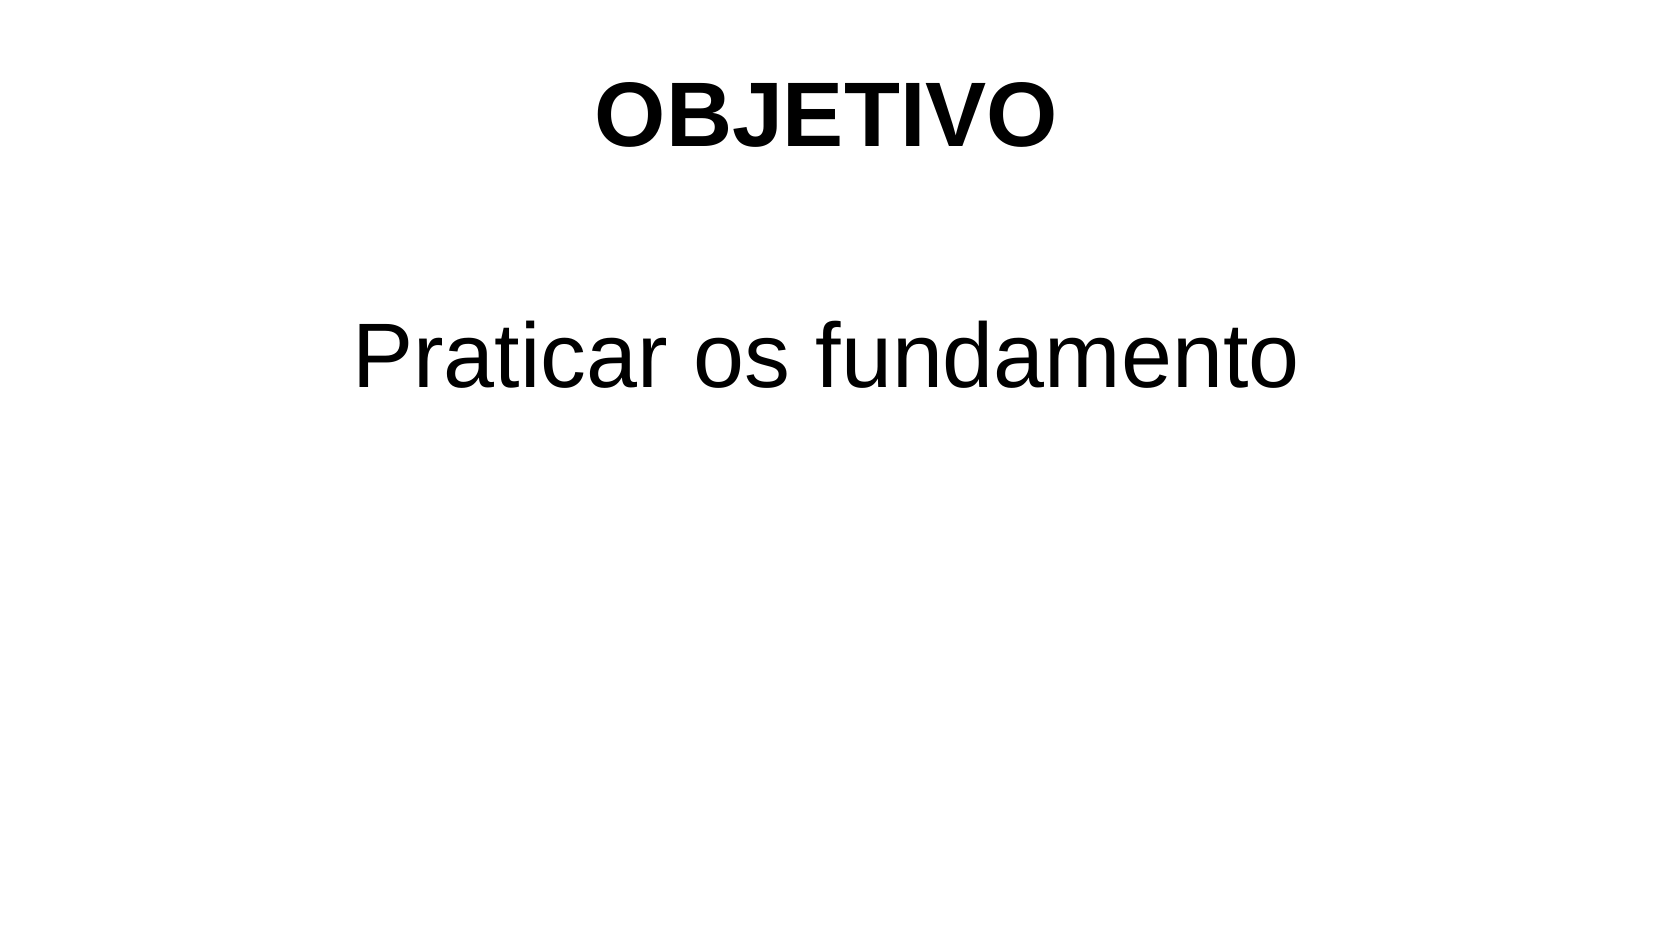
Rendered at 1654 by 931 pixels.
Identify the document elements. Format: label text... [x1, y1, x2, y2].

title OBJETIVO [82, 37, 1571, 193]
list Praticar os fundamento [82, 217, 1571, 758]
